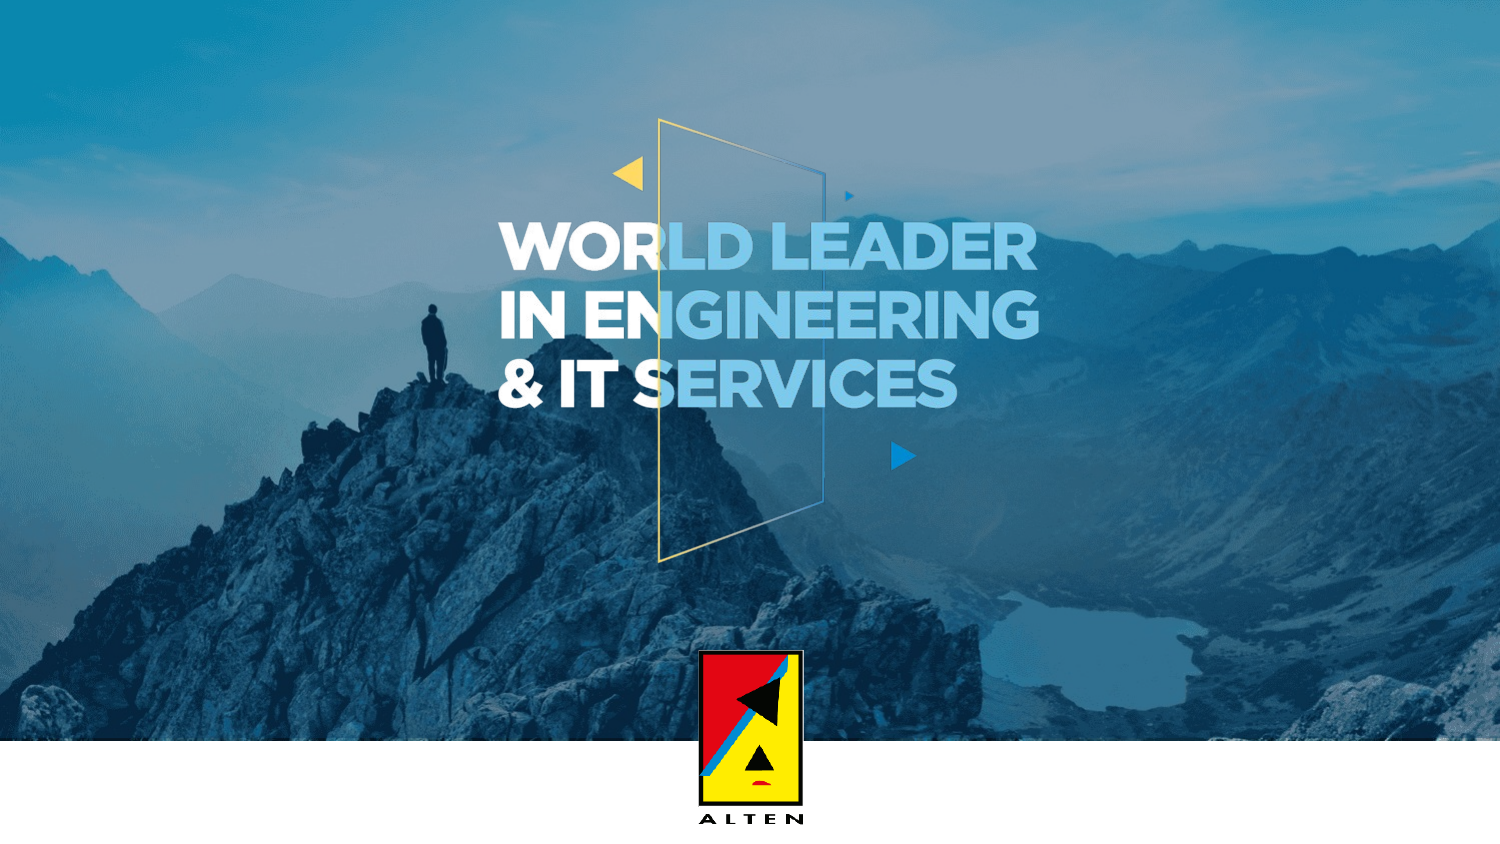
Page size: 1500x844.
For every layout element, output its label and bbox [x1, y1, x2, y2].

picture [446, 73, 1071, 606]
picture [521, 633, 975, 841]
text_box [0, 0, 1500, 738]
